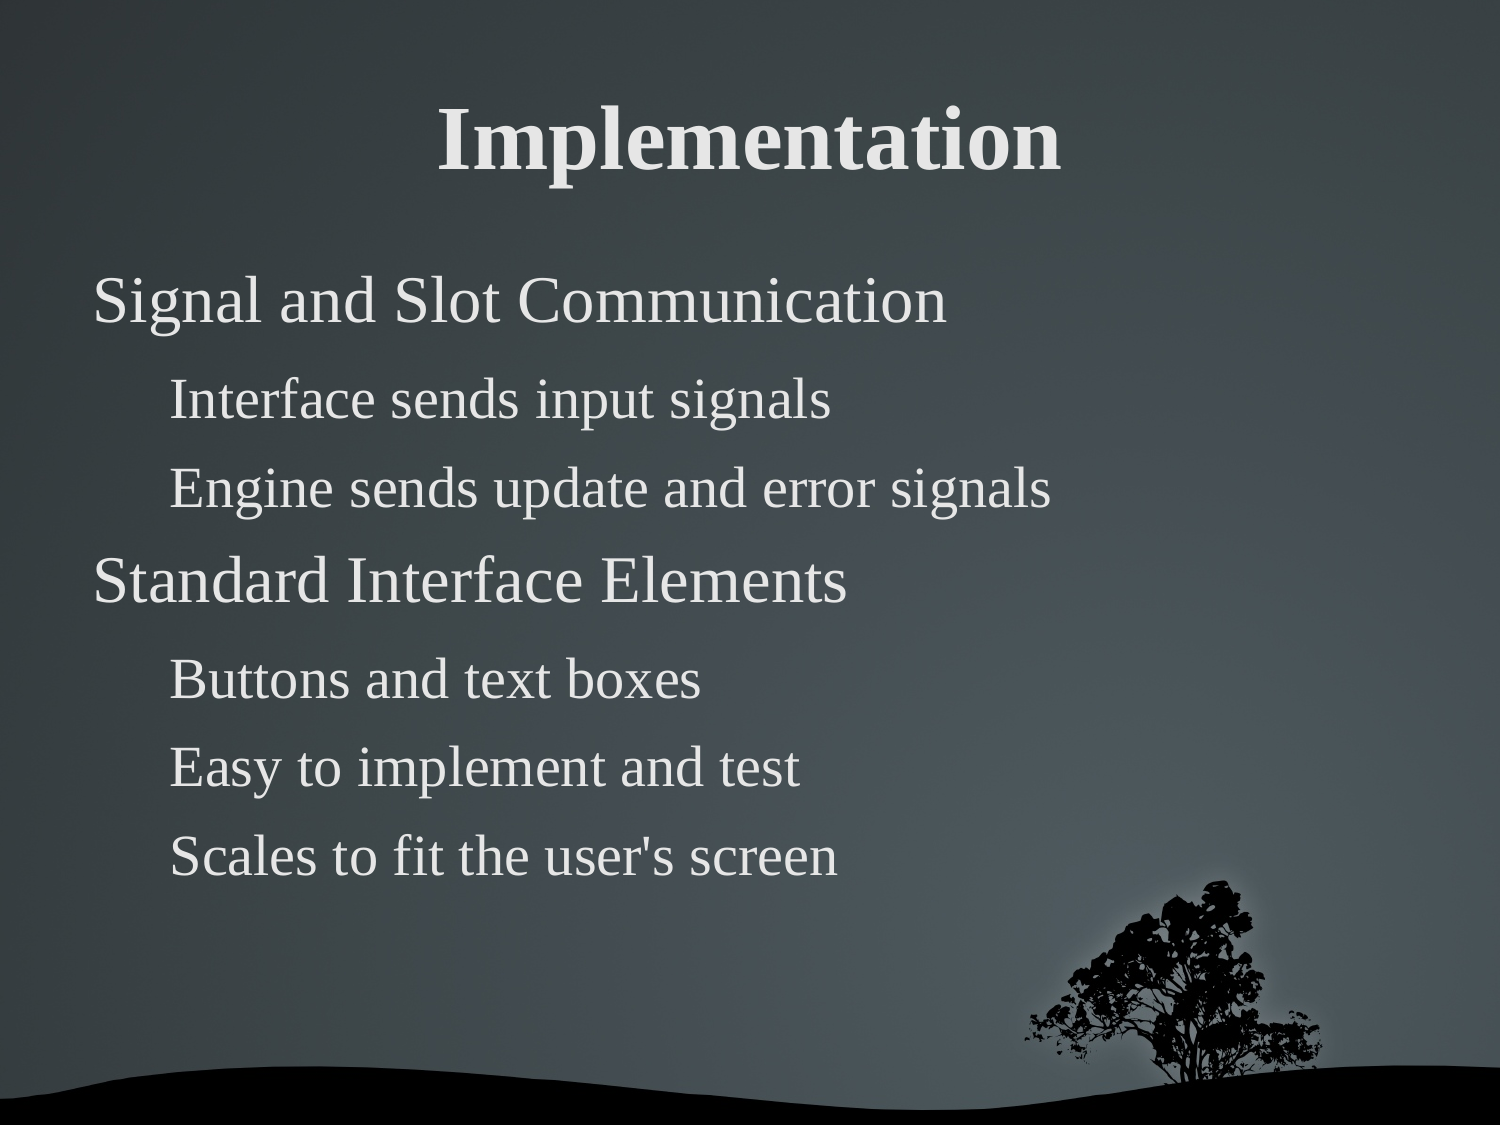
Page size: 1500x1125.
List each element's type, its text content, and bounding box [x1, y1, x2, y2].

picture [0, 0, 1500, 1125]
list Signal and Slot Communication Interface sends input signals Engine sends update and error signals Standard Interface Elements Buttons and text boxes Easy to implement and test Scales to fit the user's screen [75, 263, 1425, 1005]
title Implementation [75, 44, 1425, 233]
